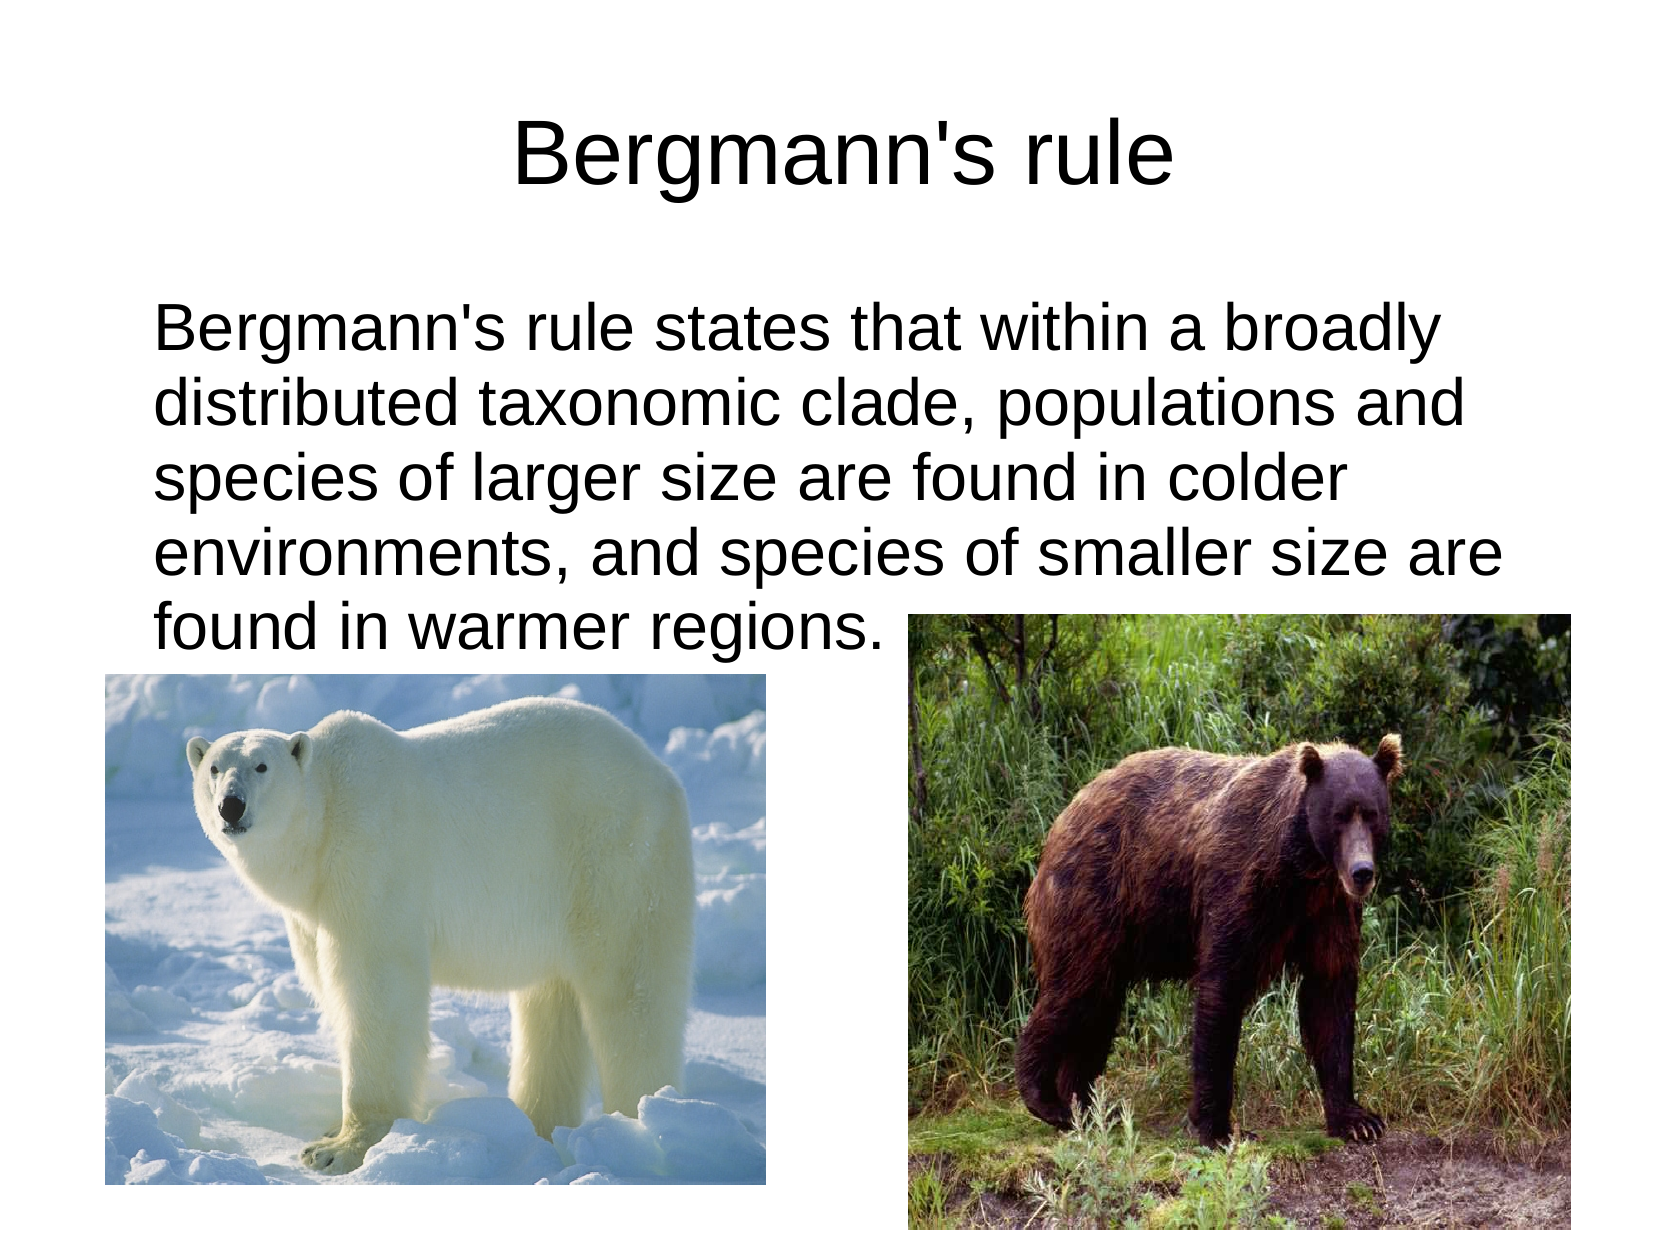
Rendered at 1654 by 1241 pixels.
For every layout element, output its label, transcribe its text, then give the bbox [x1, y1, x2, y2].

picture [908, 614, 1571, 1231]
title Bergmann's rule [82, 49, 1571, 257]
list Bergmann's rule states that within a broadly distributed taxonomic clade, populations and species of larger size are found in colder environments, and species of smaller size are found in warmer regions. [82, 290, 1571, 1109]
picture [105, 674, 766, 1186]
